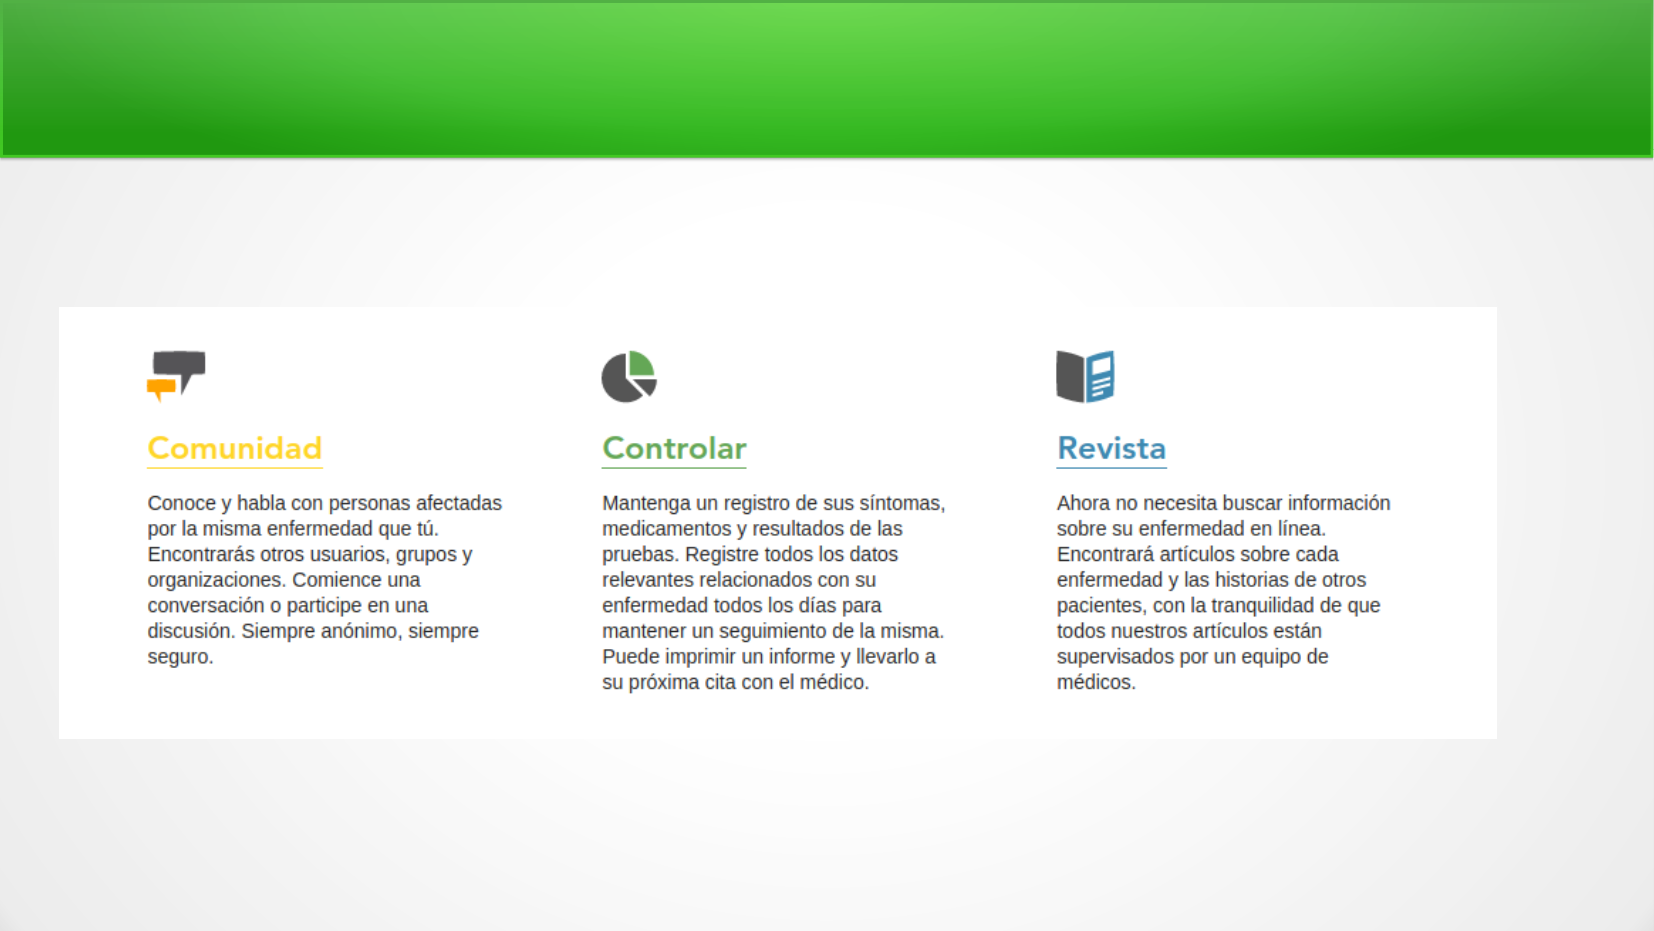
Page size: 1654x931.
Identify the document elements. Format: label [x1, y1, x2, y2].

picture [59, 307, 1497, 739]
